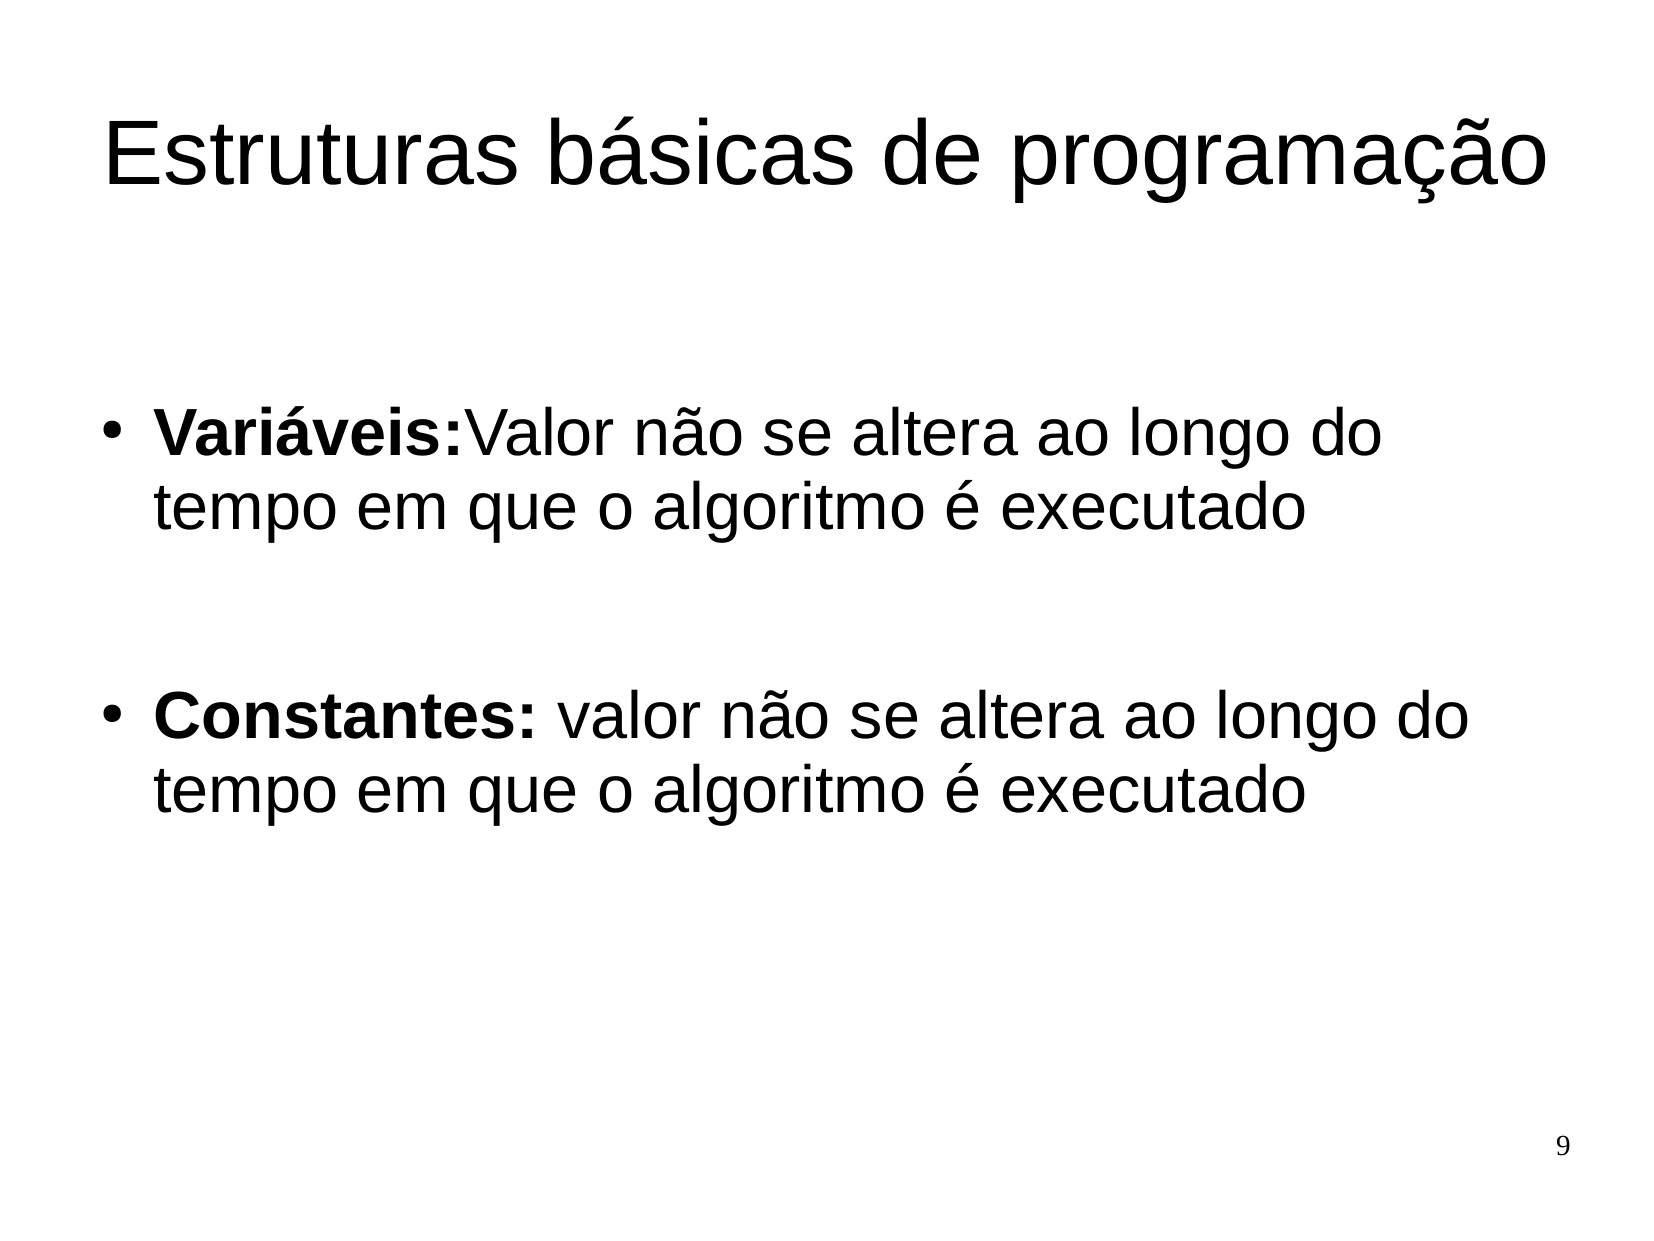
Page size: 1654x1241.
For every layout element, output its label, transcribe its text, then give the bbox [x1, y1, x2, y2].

title Estruturas básicas de programação [82, 49, 1571, 257]
list Variáveis:Valor não se altera ao longo do tempo em que o algoritmo é executado Constantes: valor não se altera ao longo do tempo em que o algoritmo é executado [82, 290, 1571, 1186]
